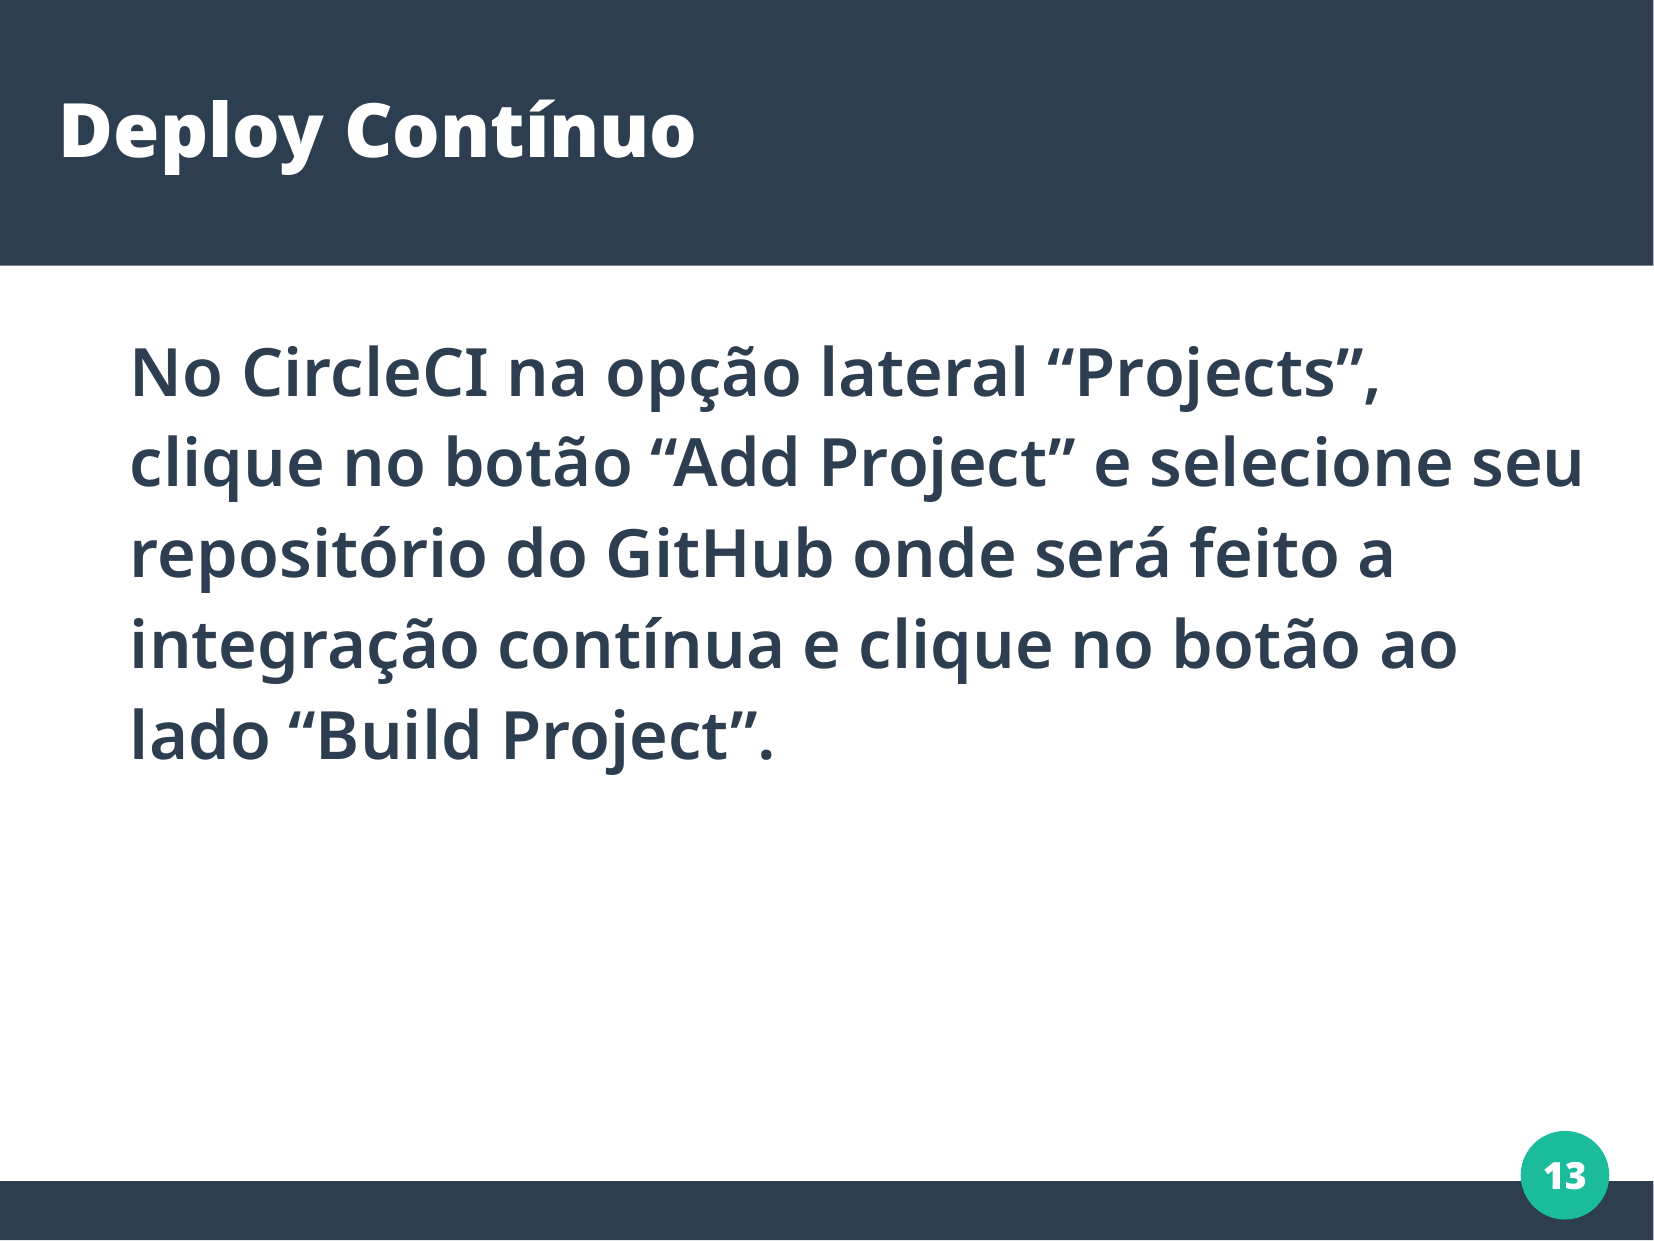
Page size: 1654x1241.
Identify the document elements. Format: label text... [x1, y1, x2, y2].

title Deploy Contínuo [59, 49, 1595, 207]
list No CircleCI na opção lateral “Projects”, clique no botão “Add Project” e selecione seu repositório do GitHub onde será feito a integração contínua e clique no botão ao lado “Build Project”. [59, 324, 1595, 1152]
